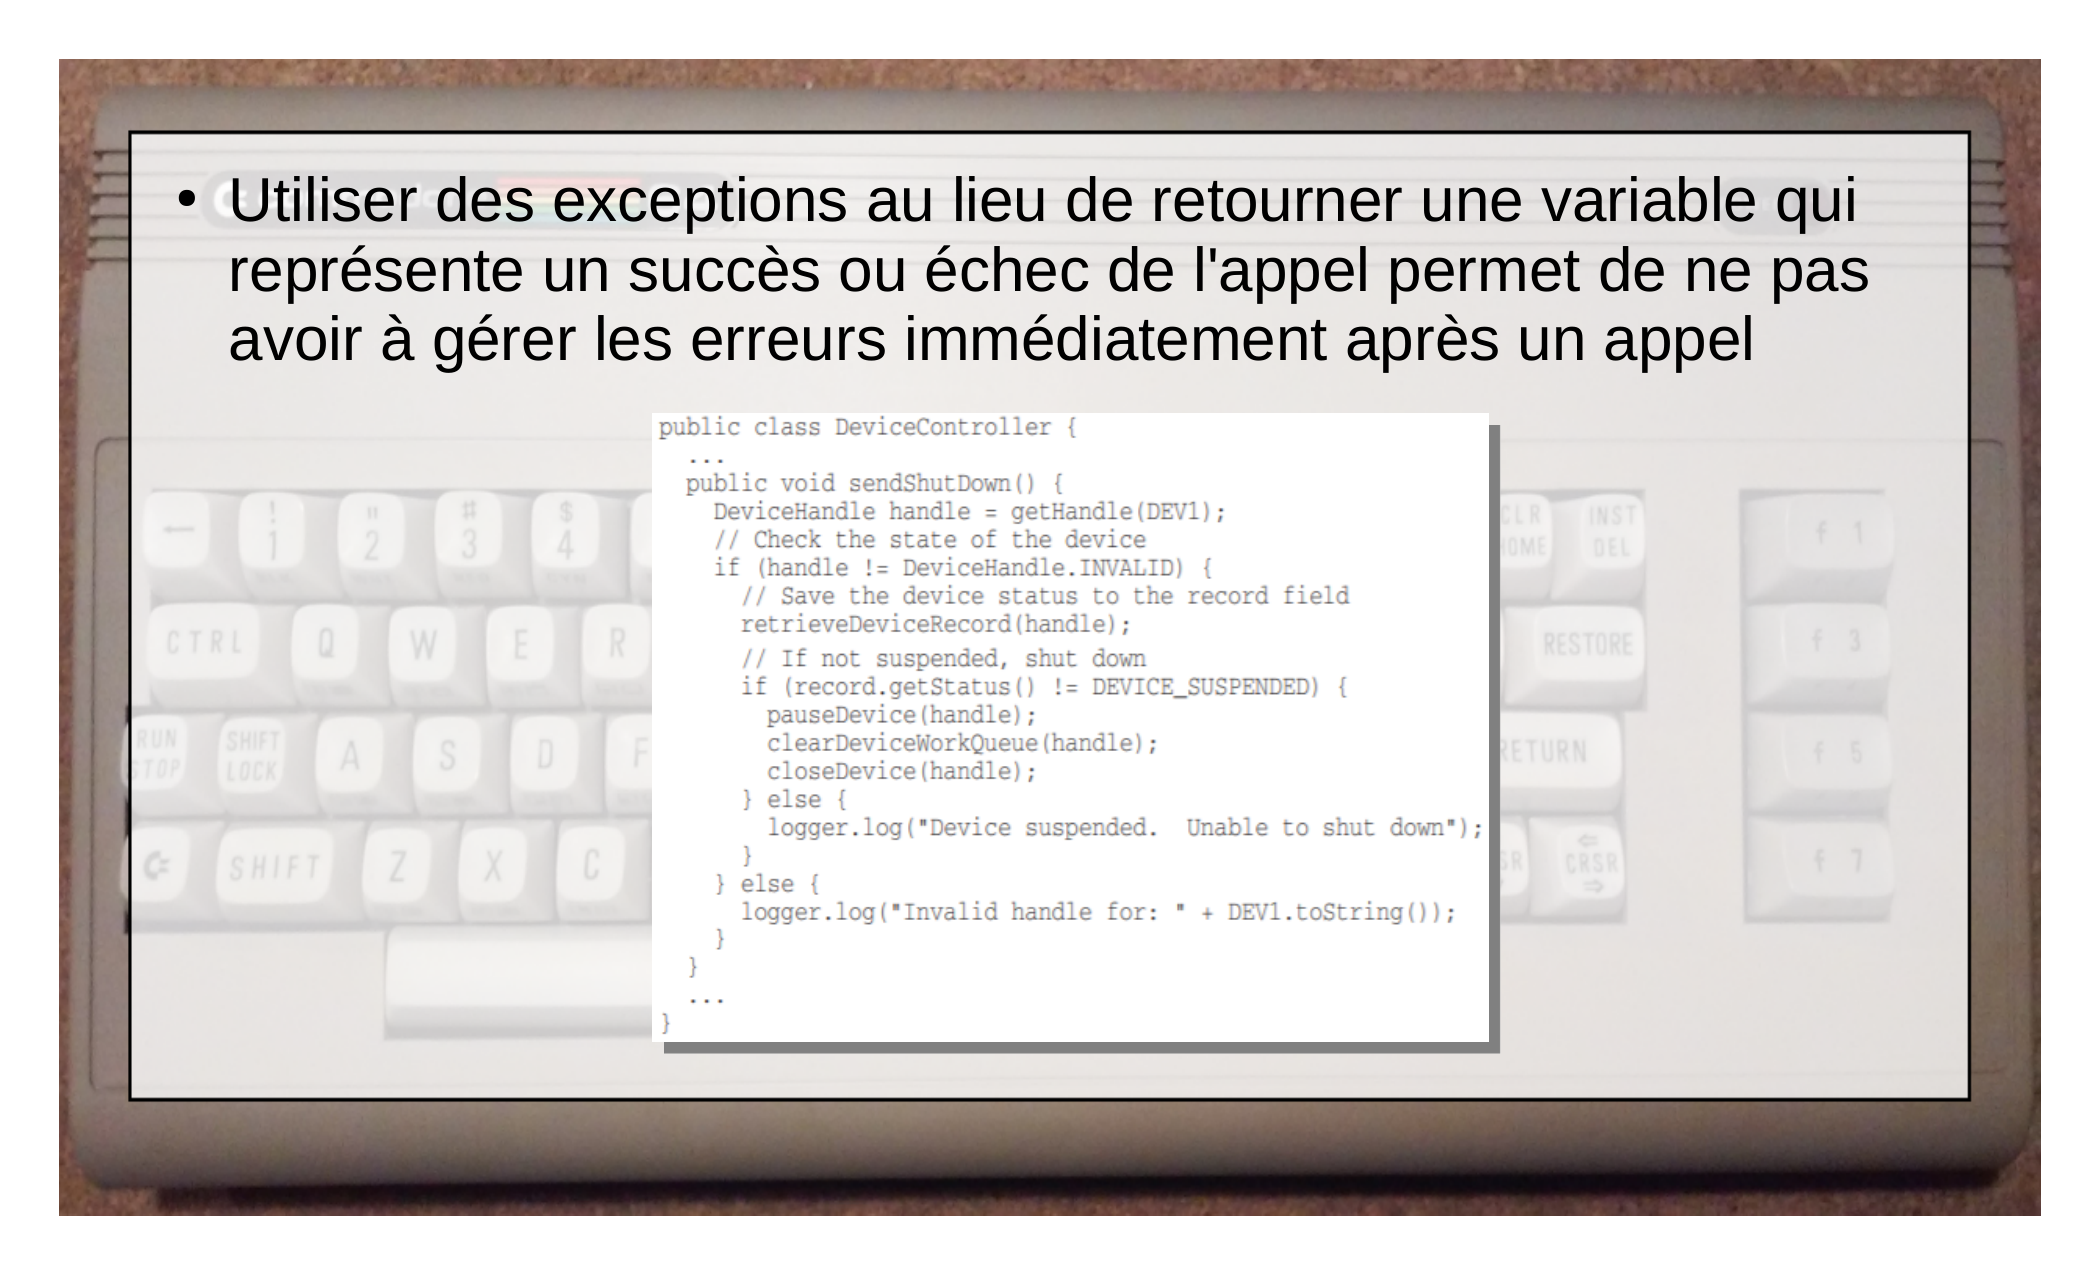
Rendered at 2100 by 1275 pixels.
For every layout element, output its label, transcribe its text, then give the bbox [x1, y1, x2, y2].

picture [59, 59, 2041, 1216]
list Utiliser des exceptions au lieu de retourner une variable qui représente un succès ou échec de l'appel permet de ne pas avoir à gérer les erreurs immédiatement après un appel [158, 165, 1942, 1094]
